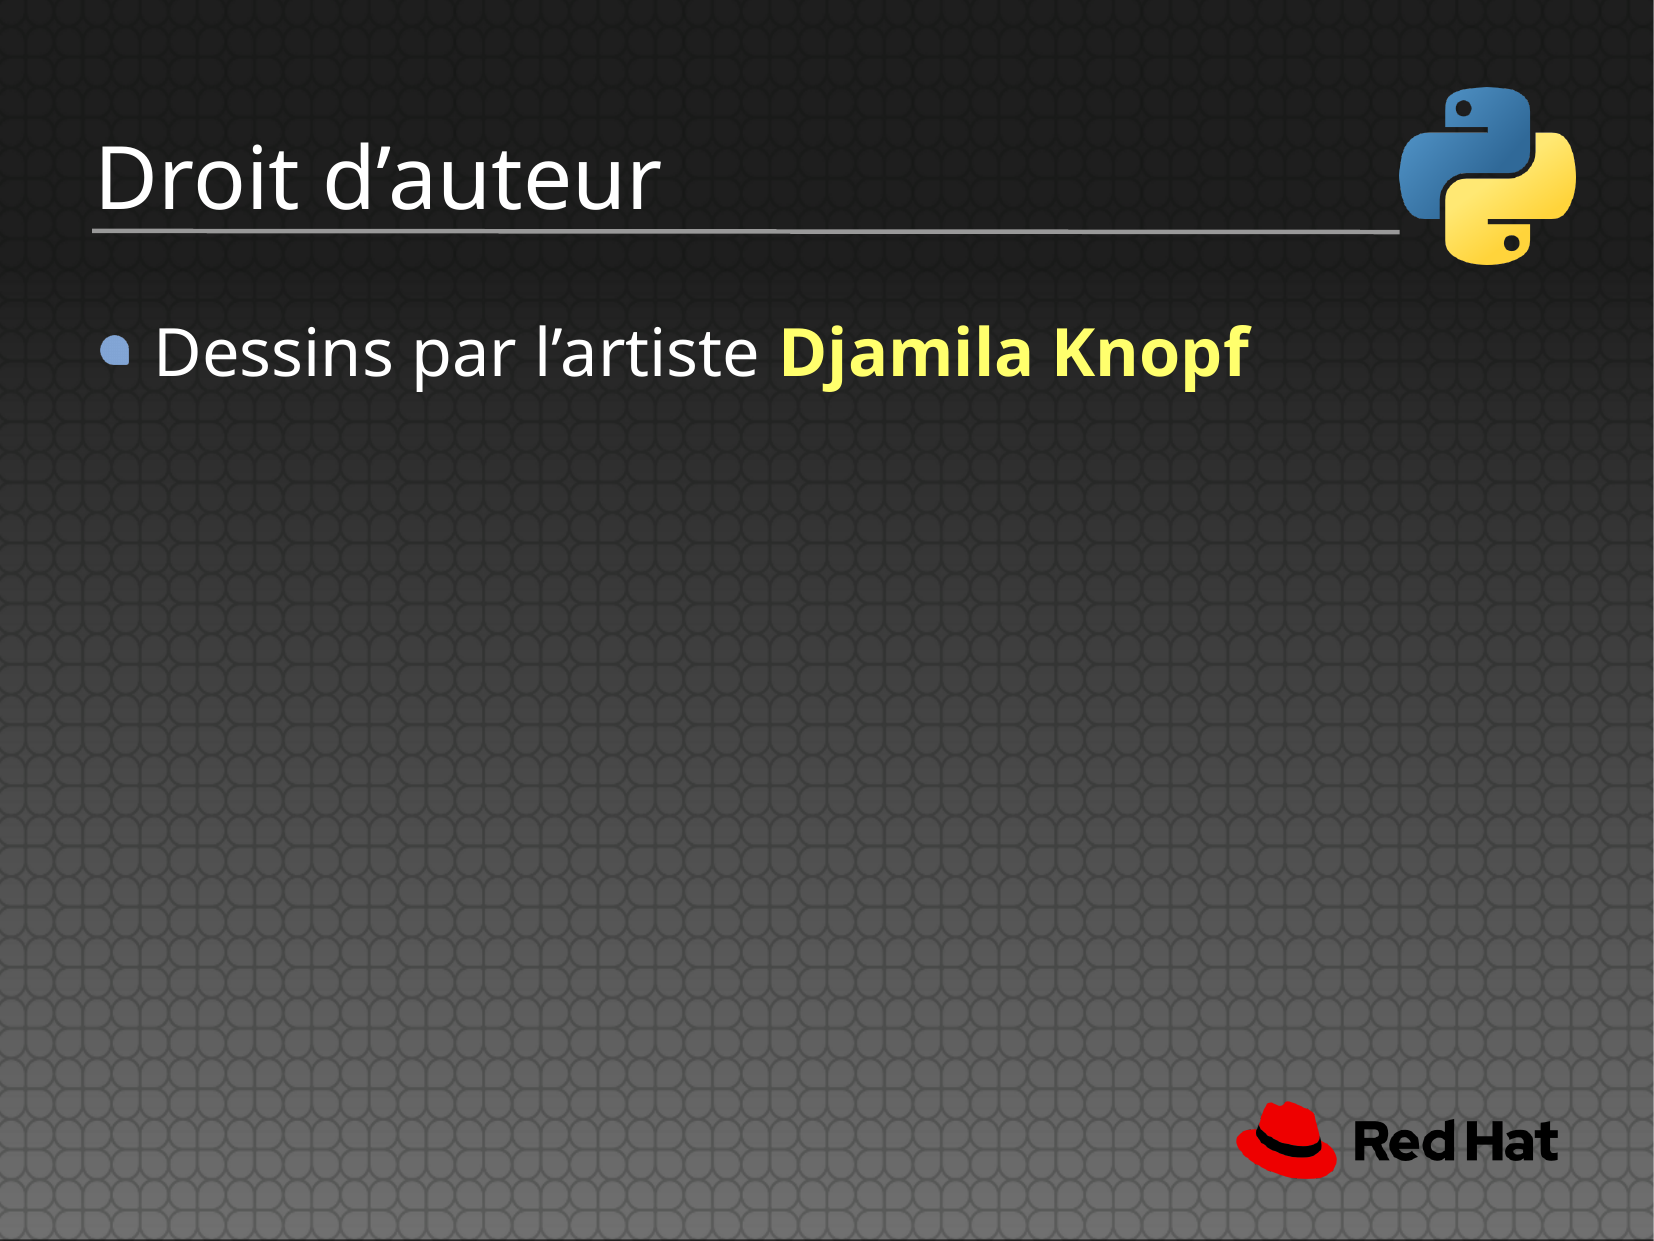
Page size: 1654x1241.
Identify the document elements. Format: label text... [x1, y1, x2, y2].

list Dessins par l’artiste Djamila Knopf [82, 304, 1629, 1076]
title Droit d’auteur [94, 100, 1426, 251]
picture [0, 0, 1654, 1241]
